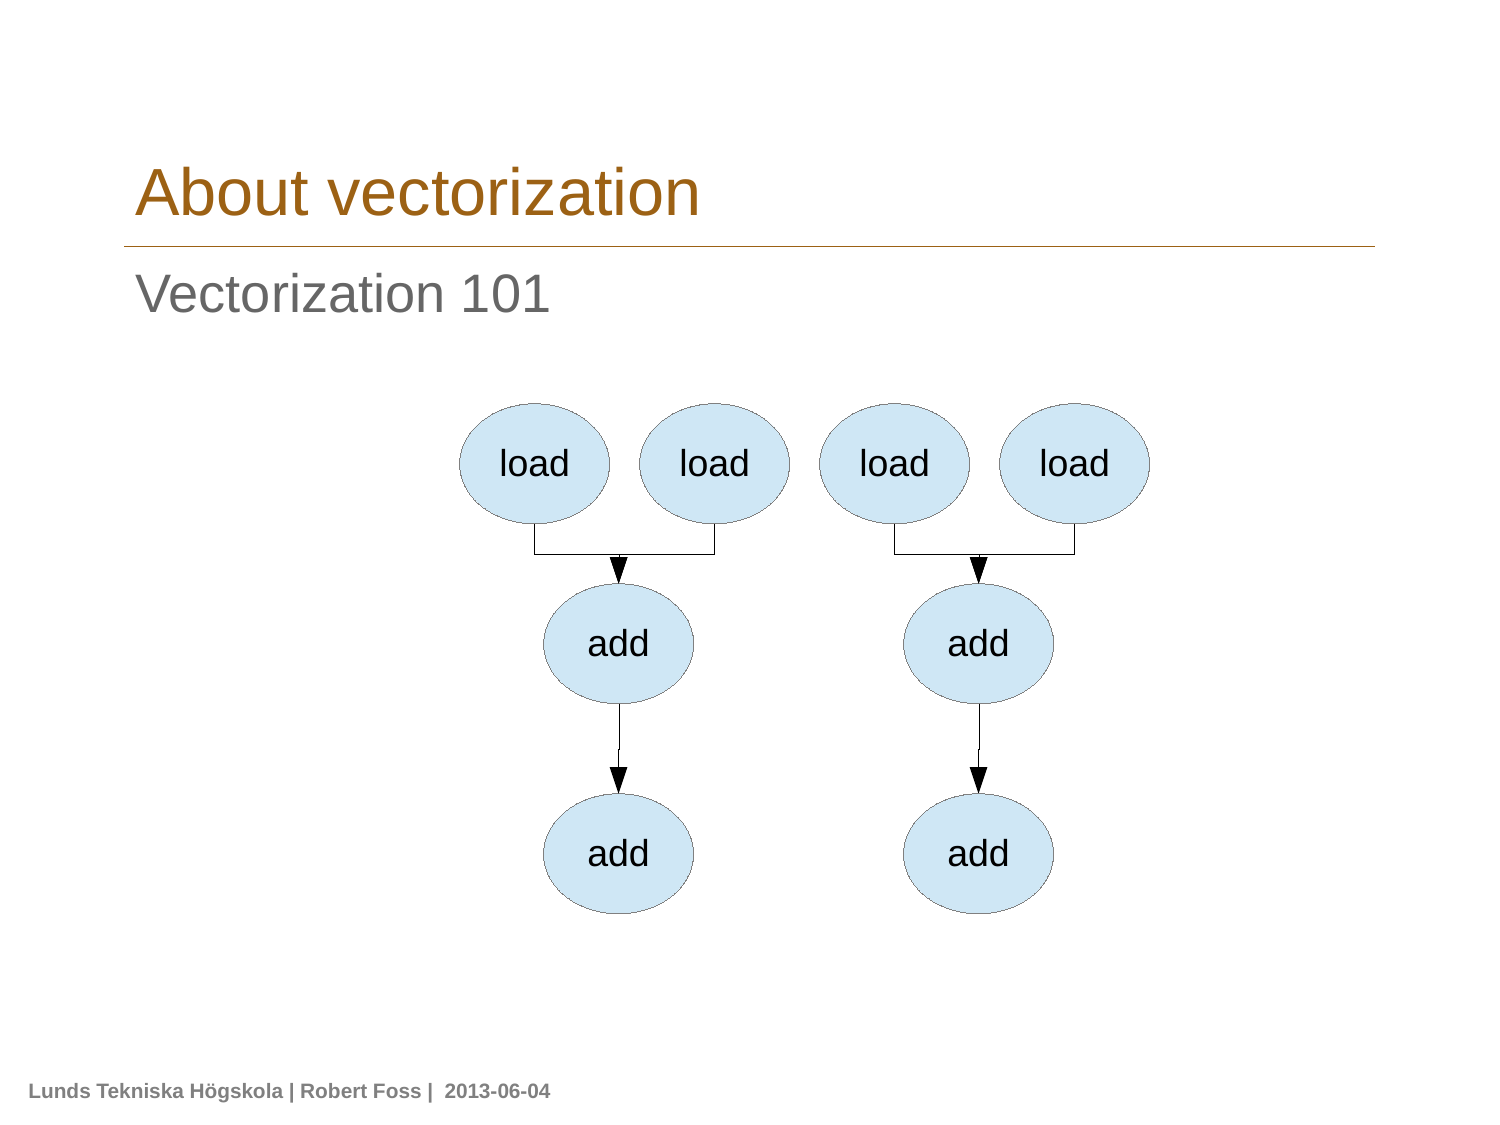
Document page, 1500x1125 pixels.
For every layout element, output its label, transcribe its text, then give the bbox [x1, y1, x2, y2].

text_box add [543, 583, 694, 704]
text_box load [639, 403, 790, 524]
text_box add [903, 793, 1054, 914]
title About vectorization [120, 120, 1500, 258]
text_box load [999, 403, 1150, 524]
text_box load [819, 403, 970, 524]
text_box add [903, 583, 1054, 704]
text_box load [459, 403, 610, 524]
text_box add [543, 793, 694, 914]
title Vectorization 101 [120, 238, 1036, 344]
